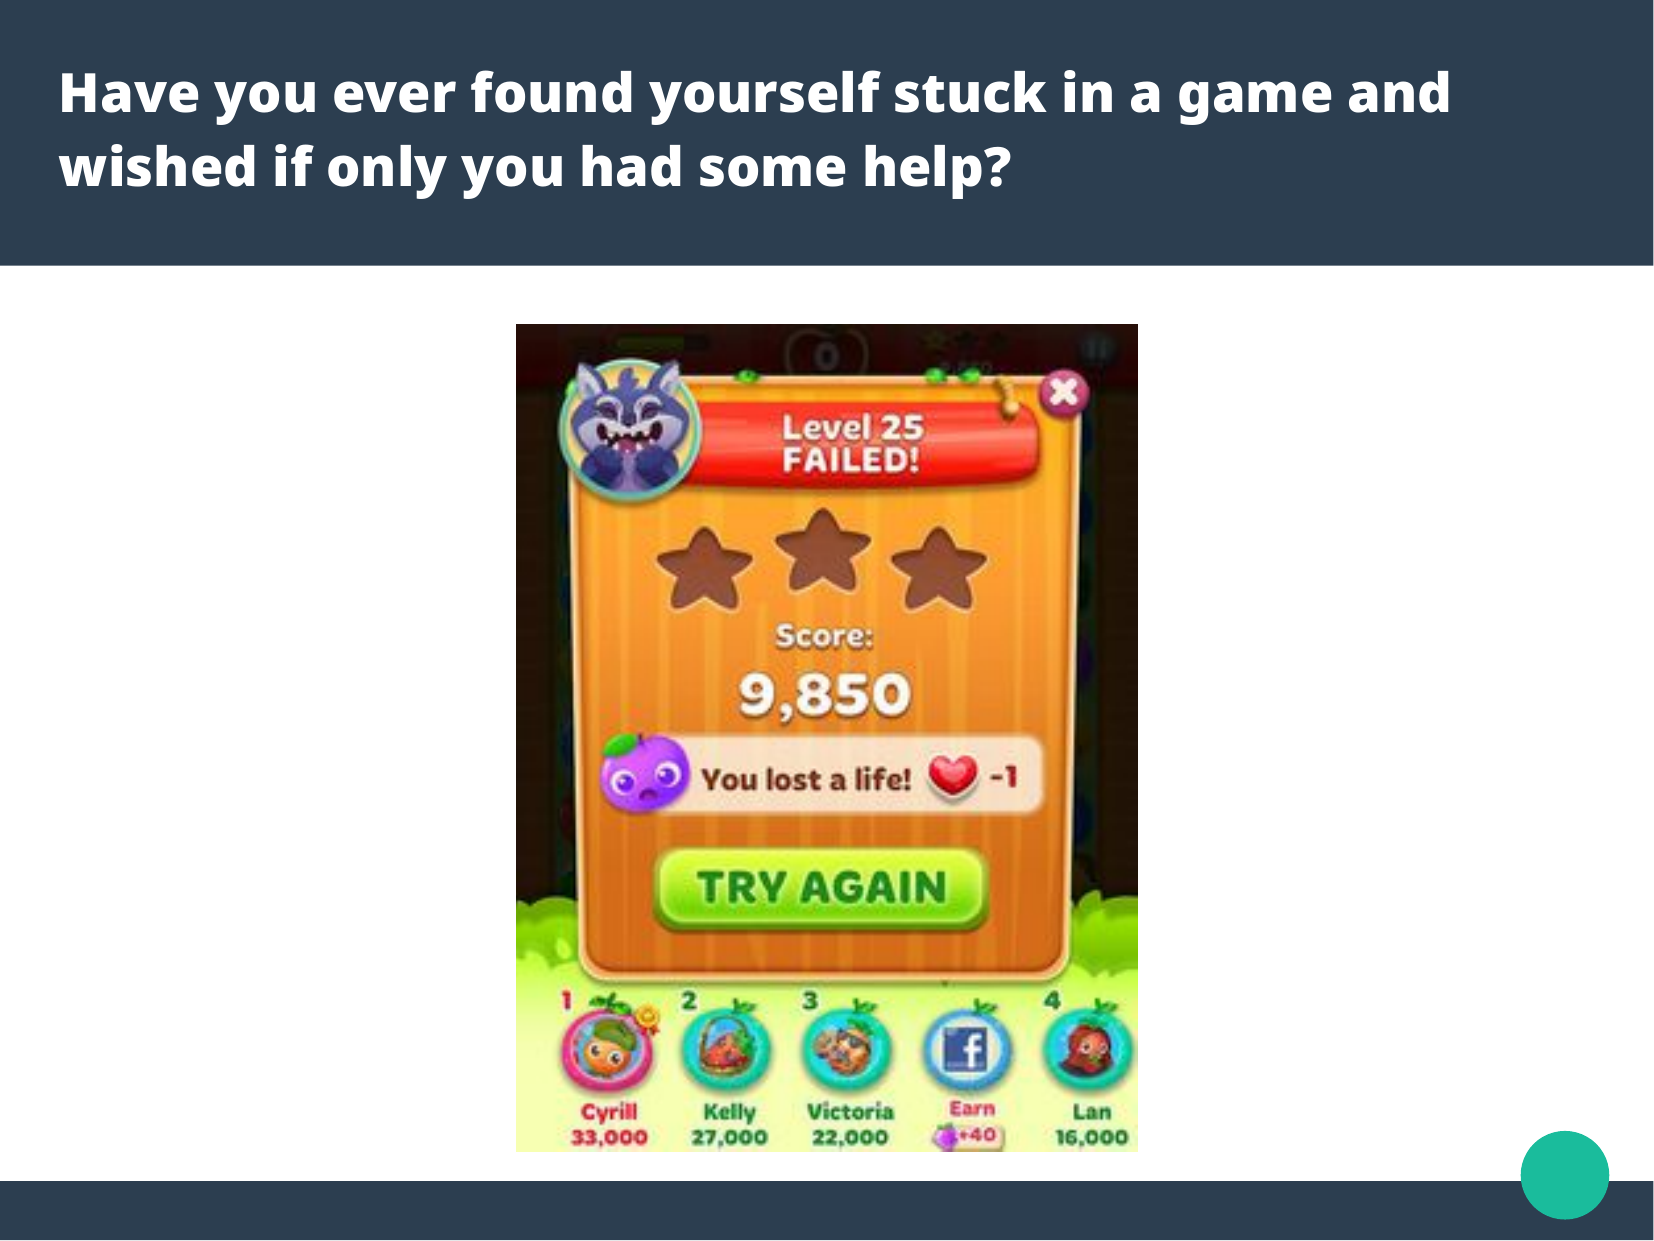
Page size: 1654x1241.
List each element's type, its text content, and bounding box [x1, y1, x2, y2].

title Have you ever found yourself stuck in a game and wished if only you had some help? [59, 49, 1595, 207]
picture [516, 324, 1138, 1152]
